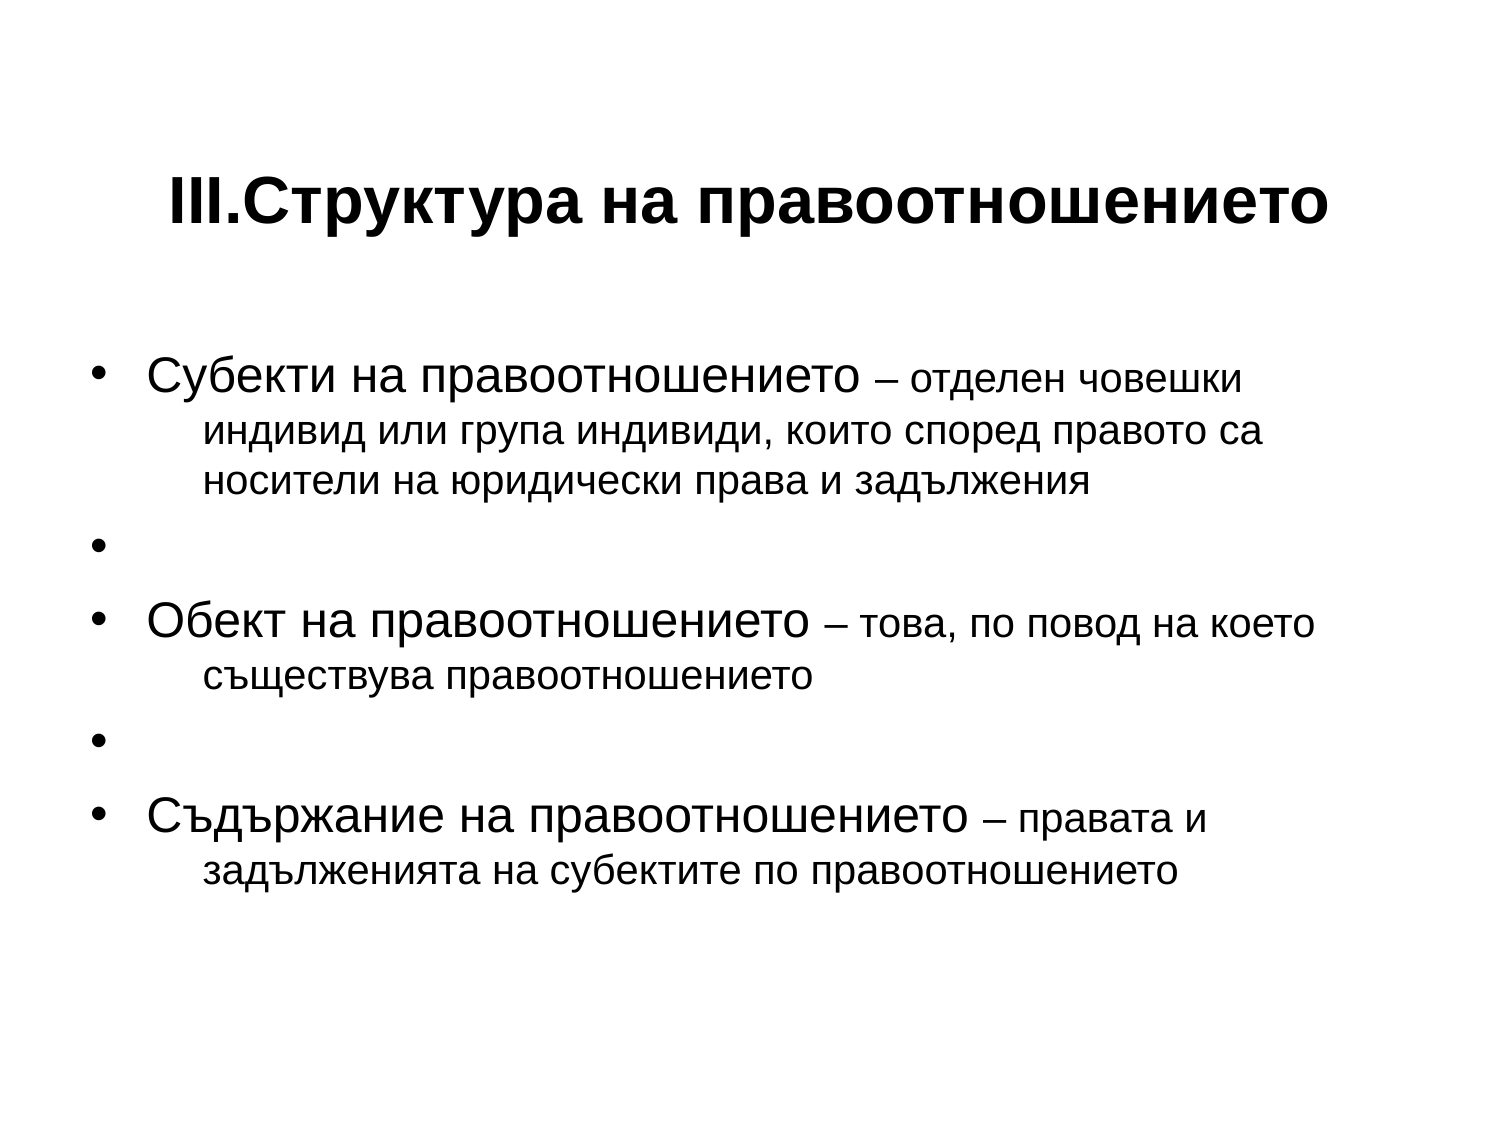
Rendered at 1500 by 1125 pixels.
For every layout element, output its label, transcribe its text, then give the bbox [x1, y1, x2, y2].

list Субекти на правоотношението – отделен човешки индивид или група индивиди, които според правото са носители на юридически права и задължения Обект на правоотношението – това, по повод на което съществува правоотношението Съдържание на правоотношението – правата и задълженията на субектите по правоотношението [75, 262, 1426, 1005]
title ІІІ.Структура на правоотношението [75, 45, 1426, 233]
